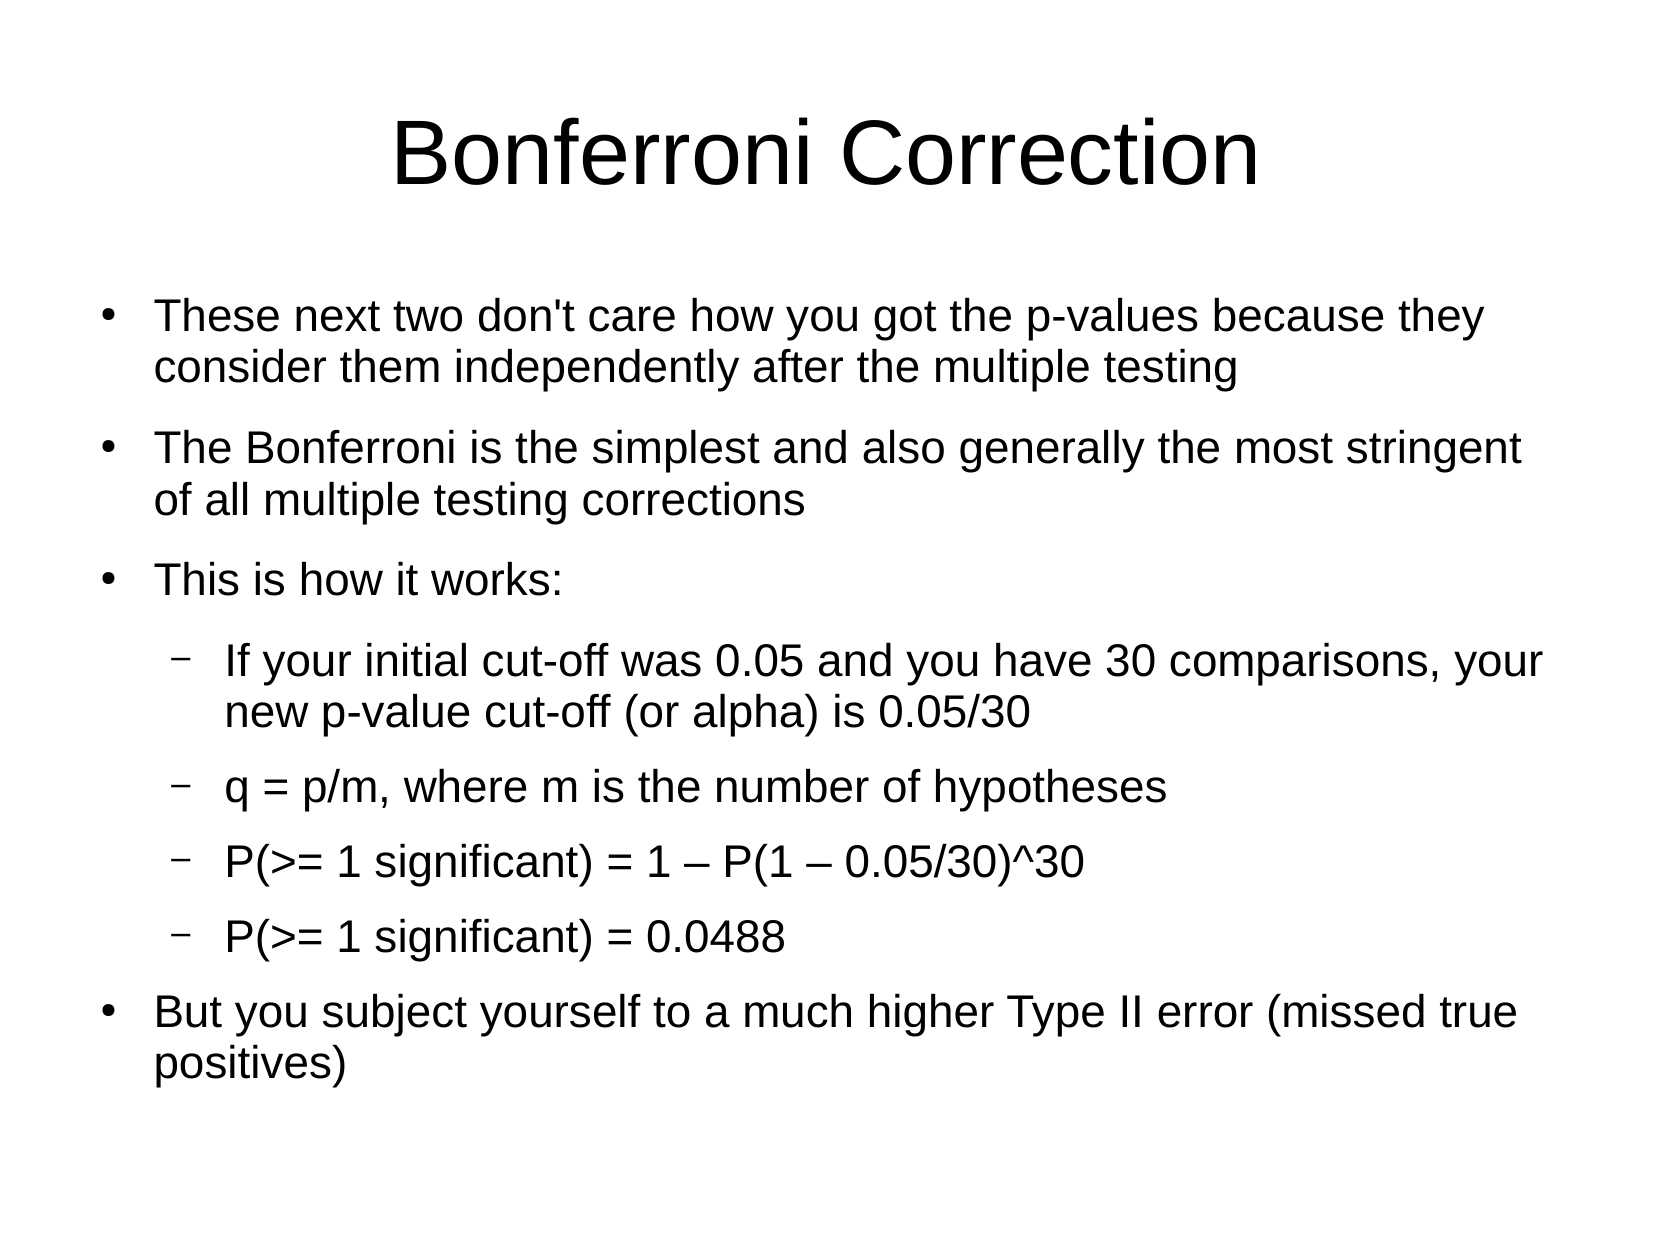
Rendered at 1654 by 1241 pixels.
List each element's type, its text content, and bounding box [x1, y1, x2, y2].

title Bonferroni Correction [82, 49, 1571, 257]
list These next two don't care how you got the p-values because they consider them independently after the multiple testing The Bonferroni is the simplest and also generally the most stringent of all multiple testing corrections This is how it works: If your initial cut-off was 0.05 and you have 30 comparisons, your new p-value cut-off (or alpha) is 0.05/30 q = p/m, where m is the number of hypotheses P(>= 1 significant) = 1 – P(1 – 0.05/30)^30 P(>= 1 significant) = 0.0488 But you subject yourself to a much higher Type II error (missed true positives) [82, 290, 1571, 1126]
